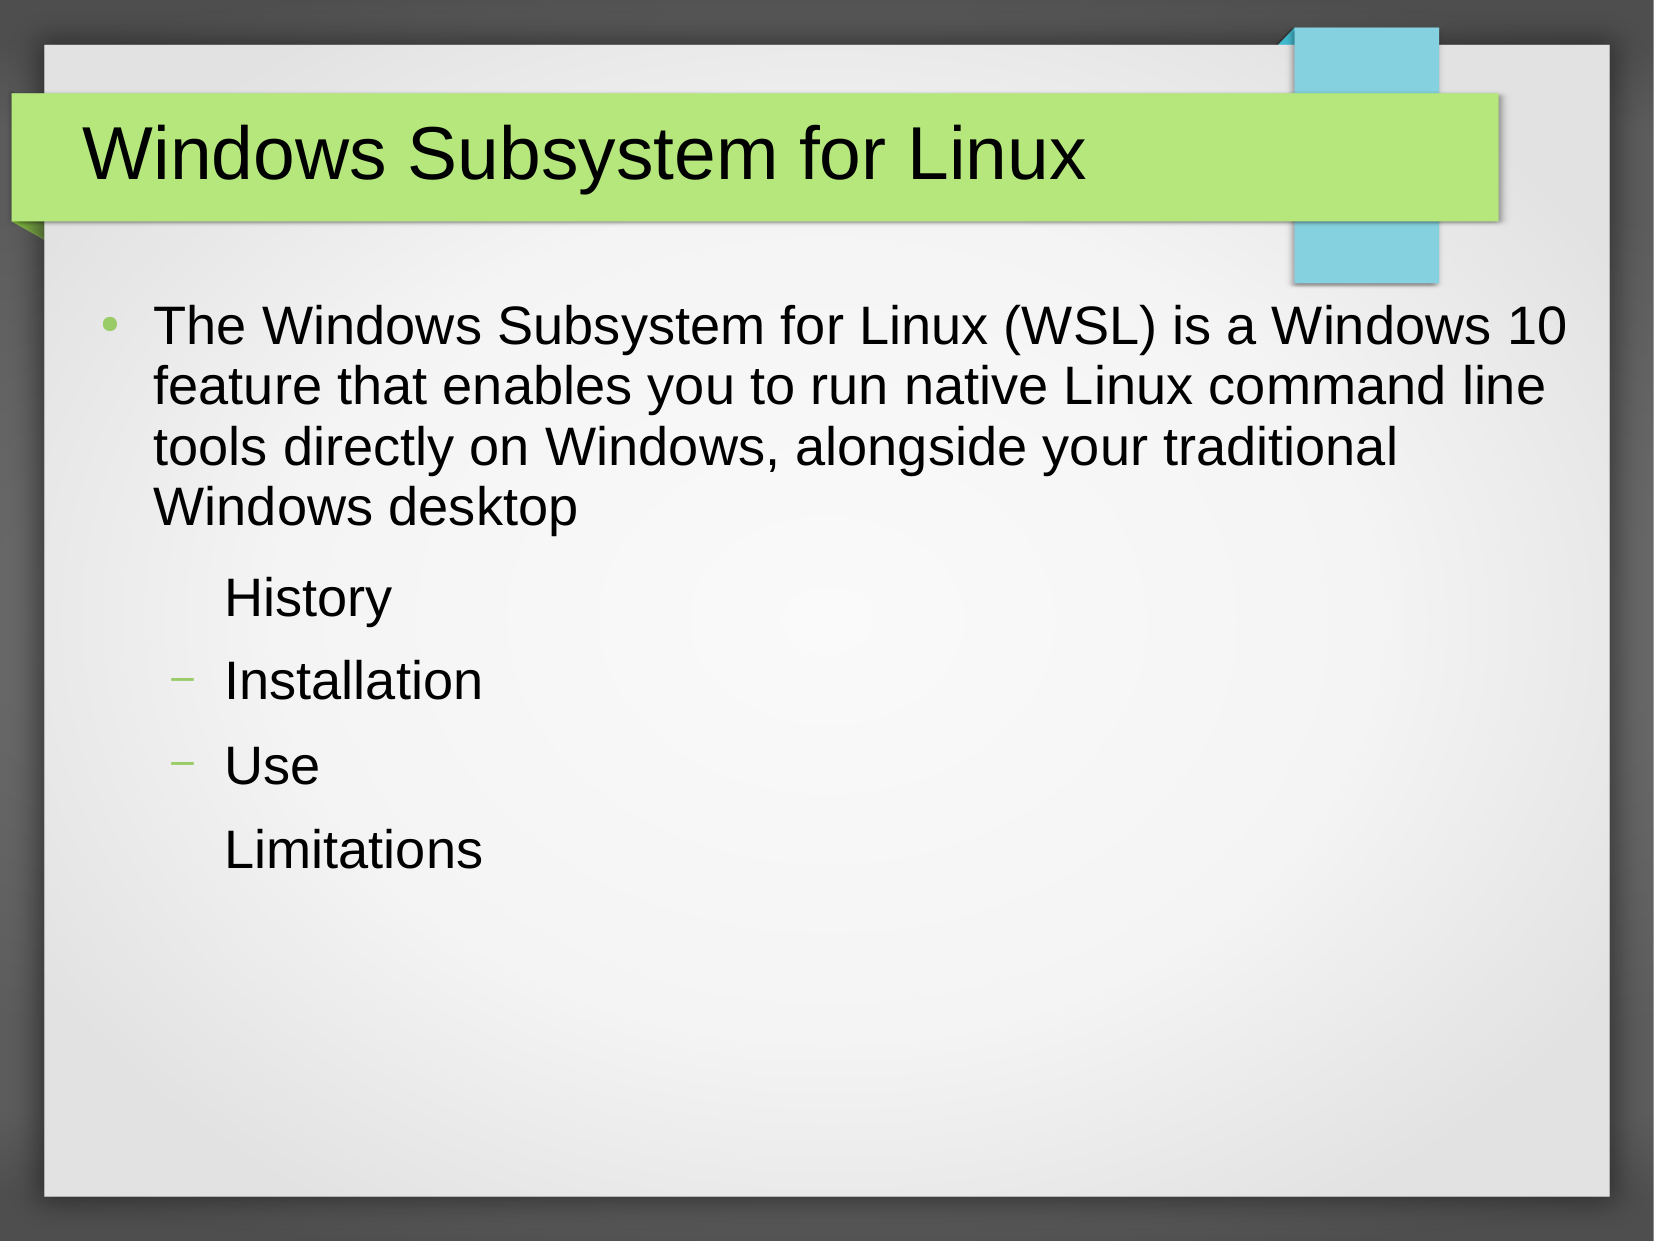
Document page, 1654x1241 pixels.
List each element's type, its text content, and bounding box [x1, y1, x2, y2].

list The Windows Subsystem for Linux (WSL) is a Windows 10 feature that enables you to run native Linux command line tools directly on Windows, alongside your traditional Windows desktop History Installation Use Limitations [82, 295, 1571, 1015]
title Windows Subsystem for Linux [82, 94, 1264, 213]
picture [0, 0, 1654, 1241]
